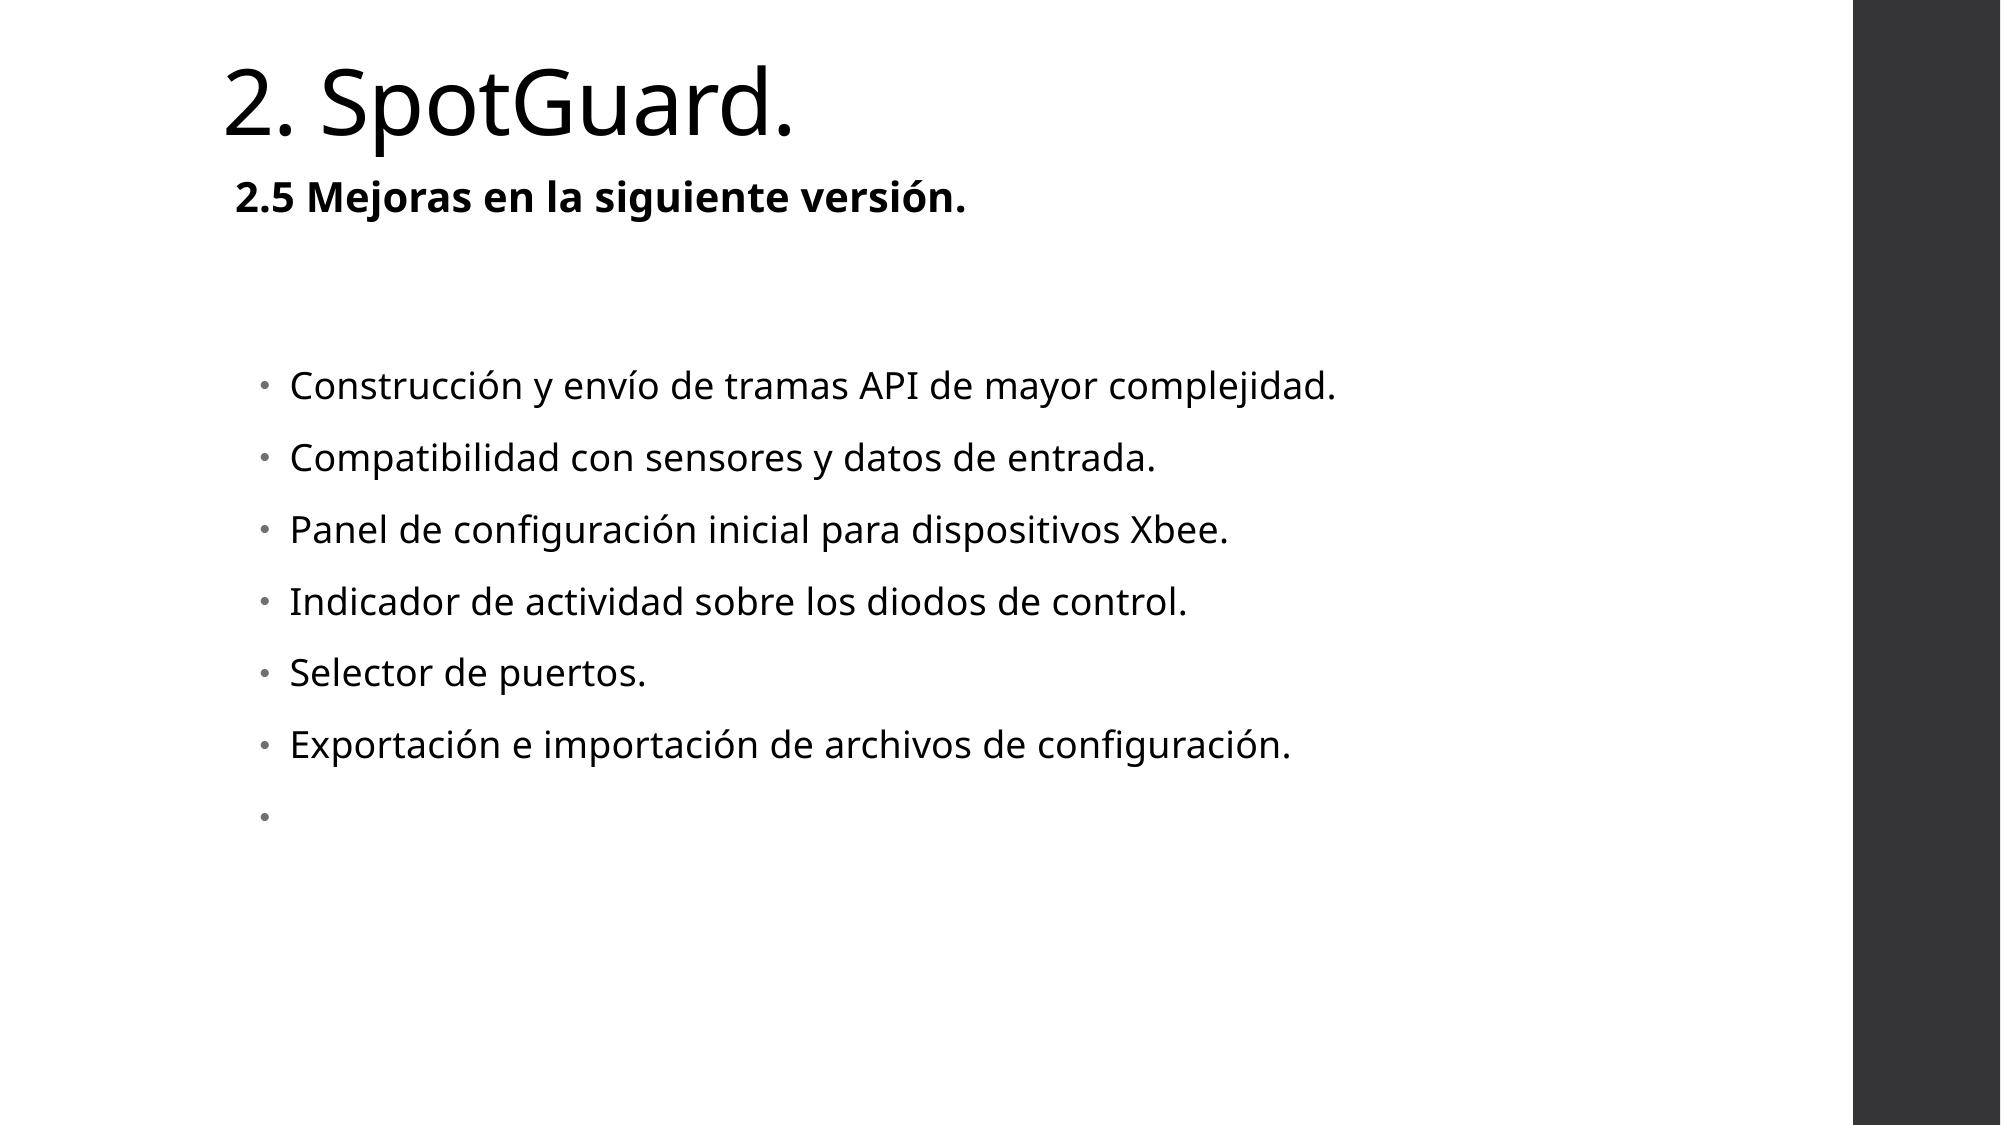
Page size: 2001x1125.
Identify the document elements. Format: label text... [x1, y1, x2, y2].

text_box 2. SpotGuard. [206, 30, 1797, 164]
text_box 2.5 Mejoras en la siguiente versión. [220, 163, 1124, 229]
list Construcción y envío de tramas API de mayor complejidad. Compatibilidad con sensores y datos de entrada. Panel de configuración inicial para dispositivos Xbee. Indicador de actividad sobre los diodos de control. Selector de puertos. Exportación e importación de archivos de configuración. [244, 357, 1655, 1072]
